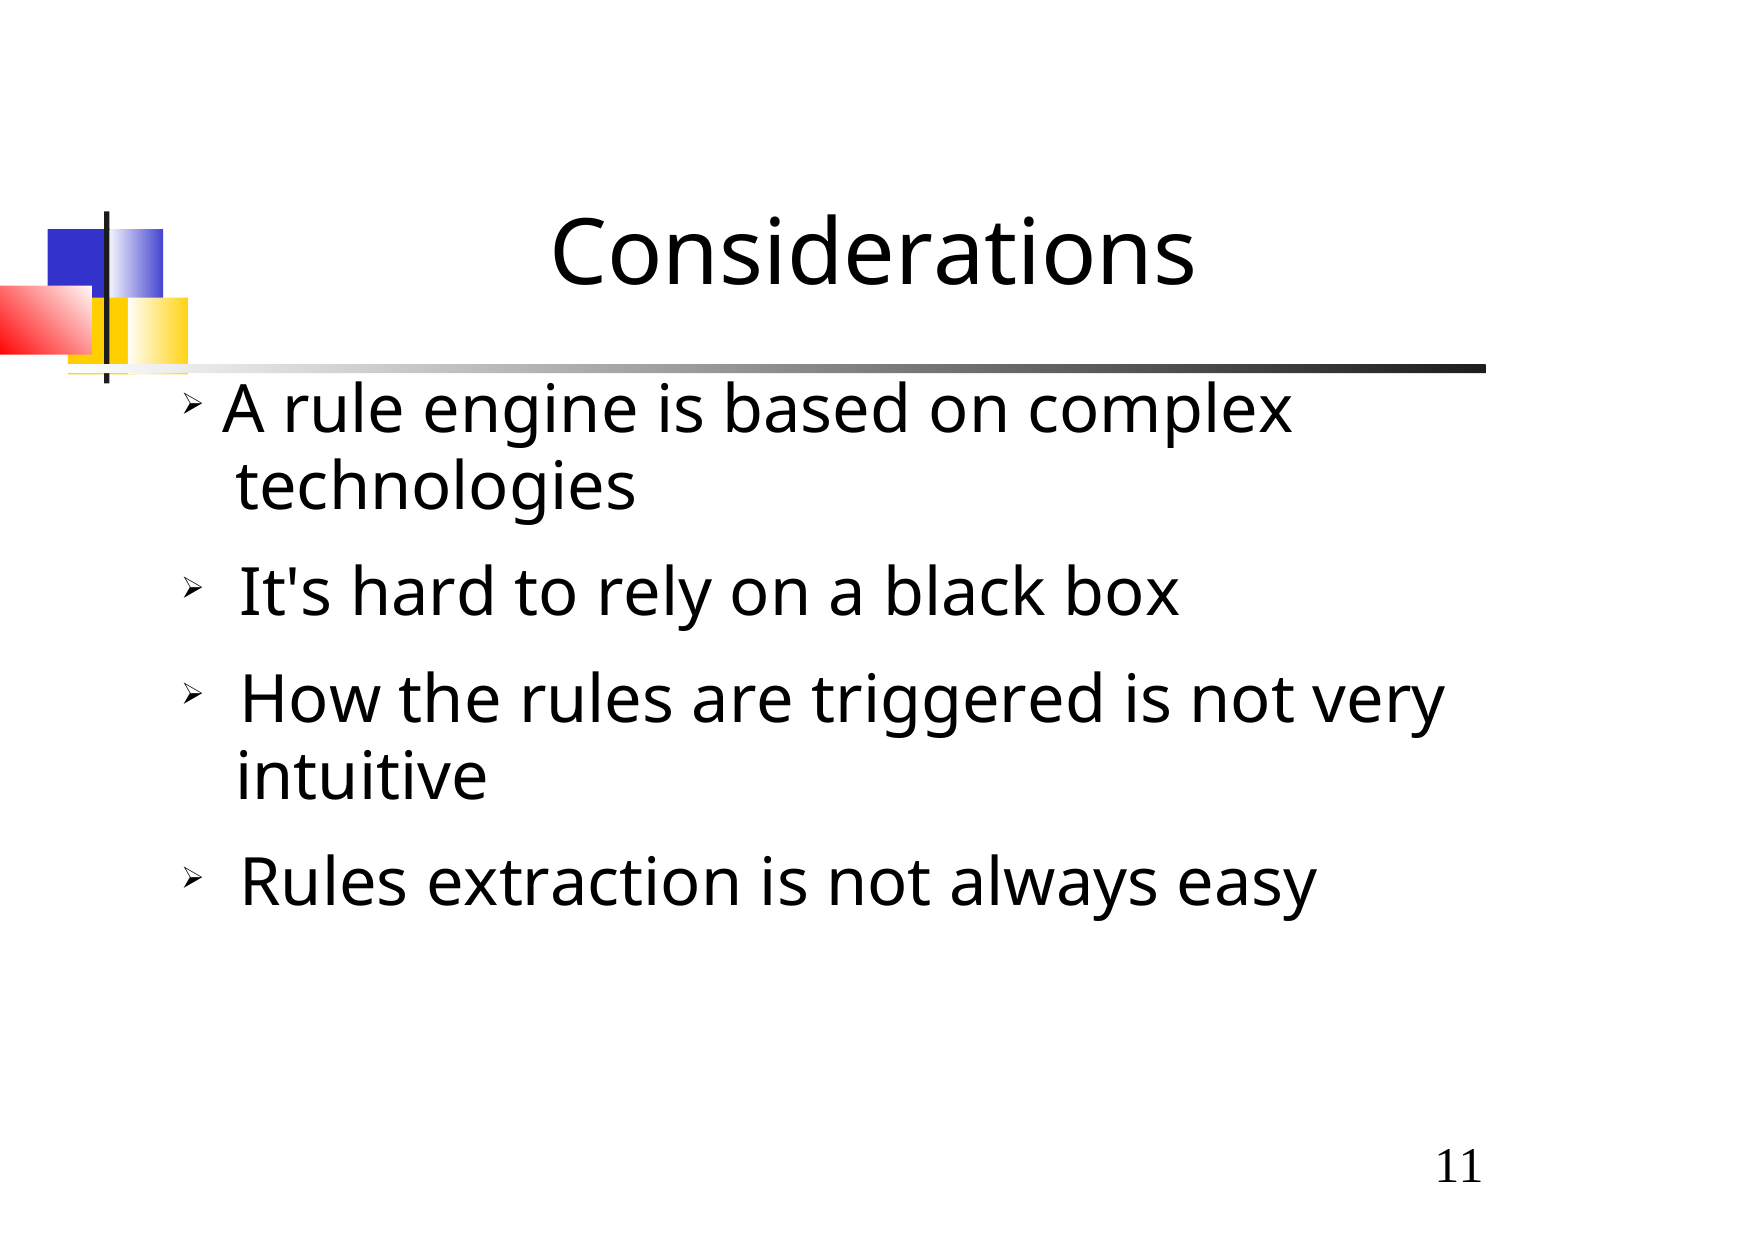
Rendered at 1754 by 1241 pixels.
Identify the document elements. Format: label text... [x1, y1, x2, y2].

list A rule engine is based on complex technologies It's hard to rely on a black box How the rules are triggered is not very intuitive Rules extraction is not always easy [179, 371, 1569, 1078]
title Considerations [179, 154, 1569, 351]
